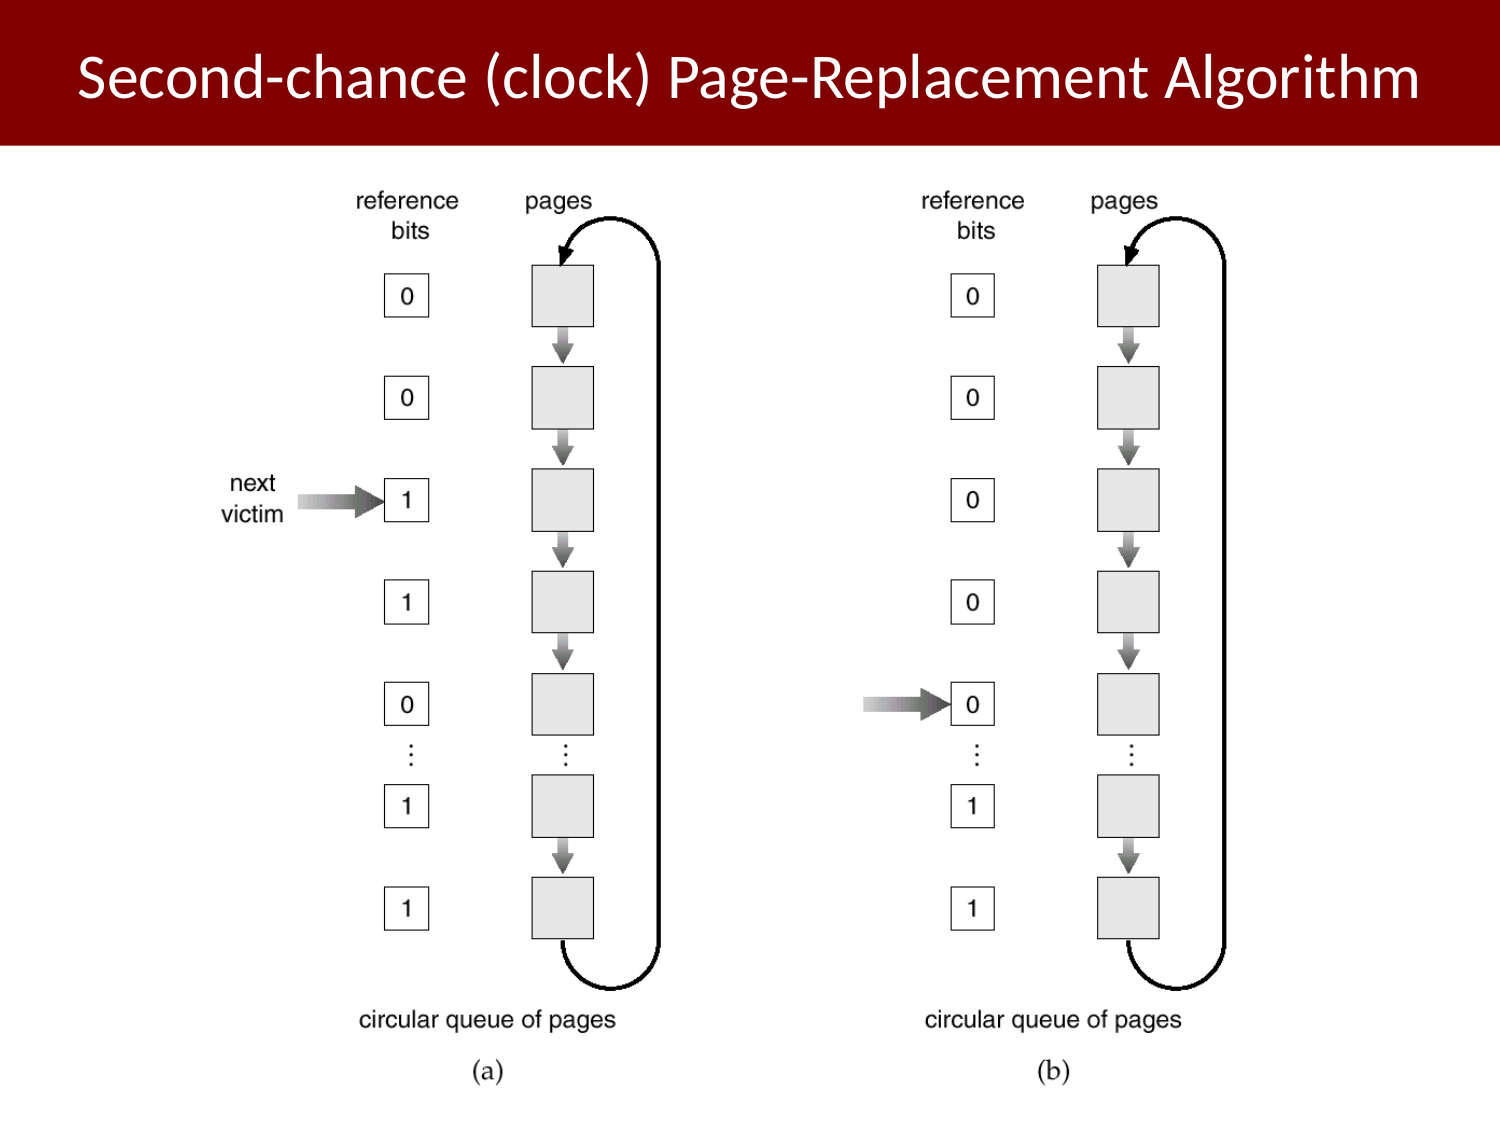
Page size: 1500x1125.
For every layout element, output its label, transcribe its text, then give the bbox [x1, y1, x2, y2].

title Second-chance (clock) Page-Replacement Algorithm [0, 0, 1500, 146]
picture [218, 184, 1235, 1090]
